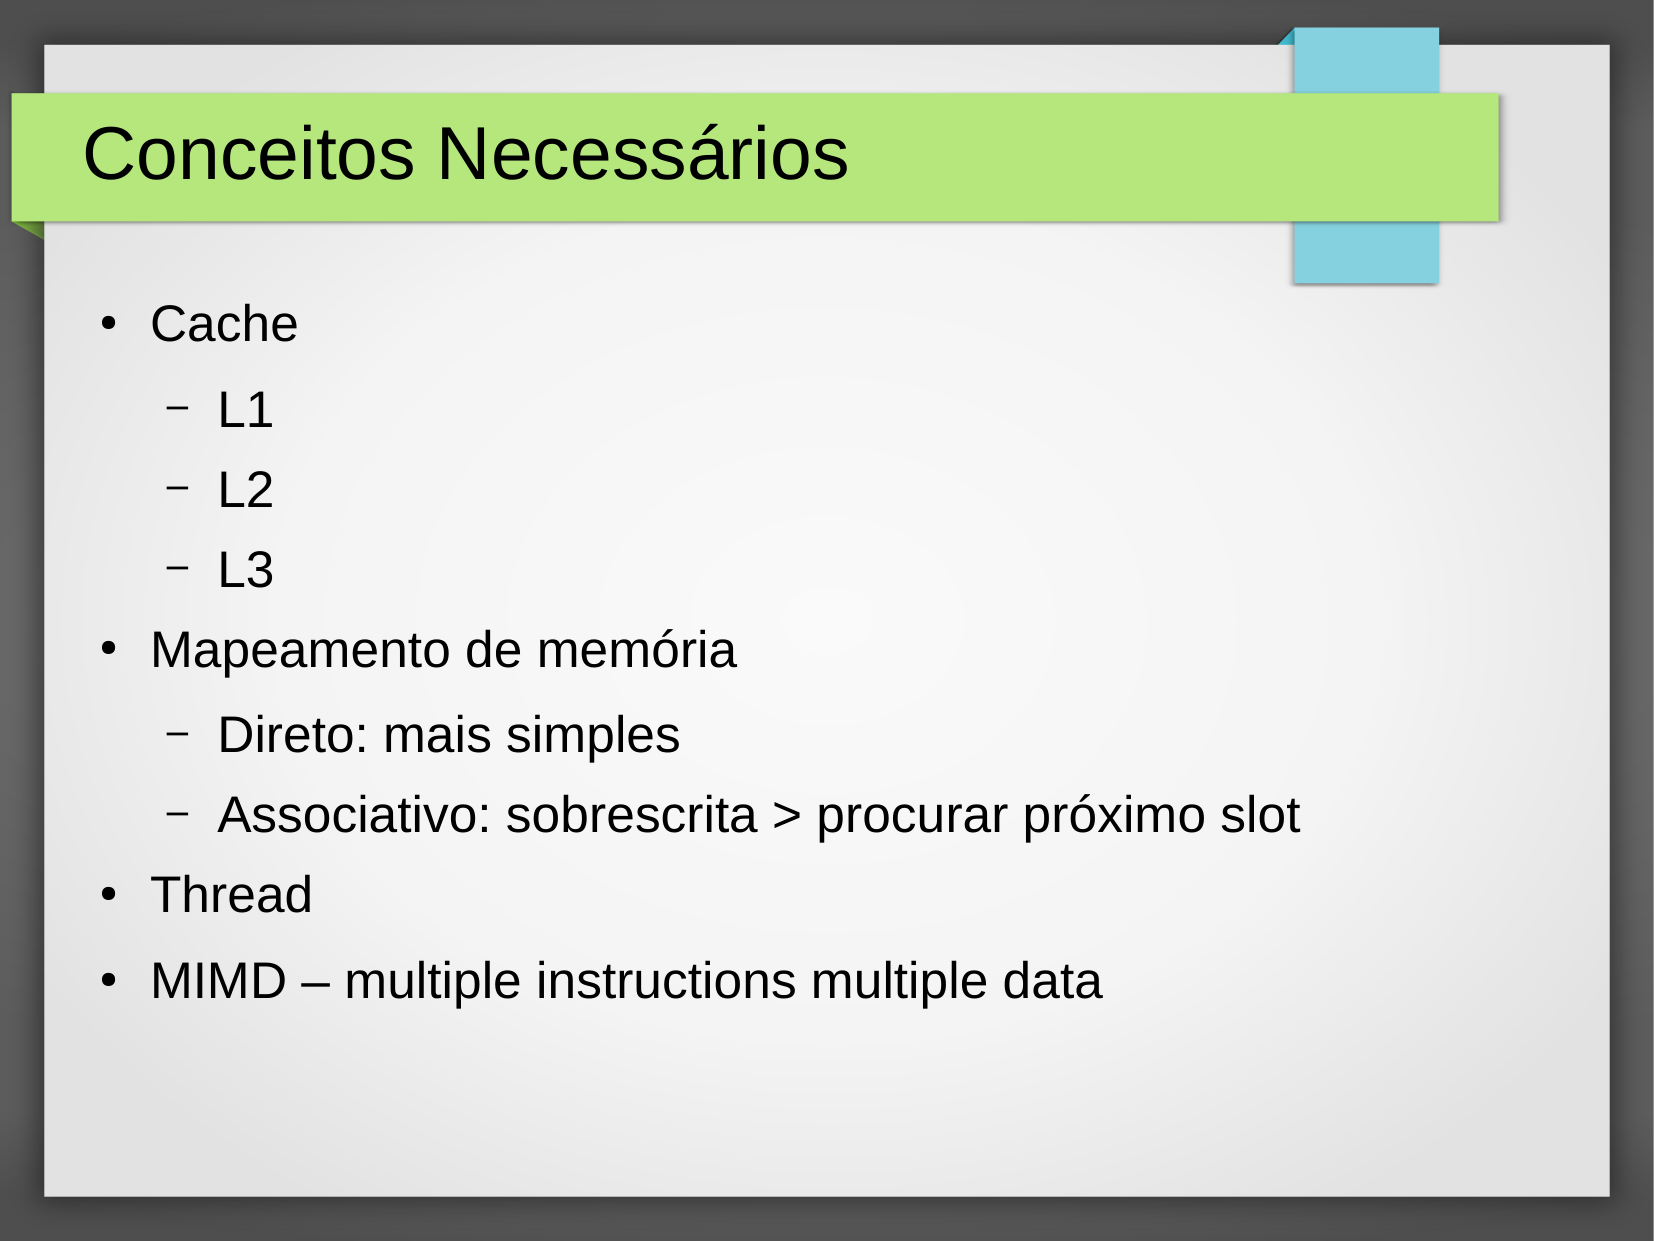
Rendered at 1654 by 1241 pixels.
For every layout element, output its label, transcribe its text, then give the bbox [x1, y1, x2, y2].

picture [0, 0, 1654, 1241]
list Cache L1 L2 L3 Mapeamento de memória Direto: mais simples Associativo: sobrescrita > procurar próximo slot Thread MIMD – multiple instructions multiple data [82, 295, 1571, 1015]
title Conceitos Necessários [82, 94, 1264, 213]
